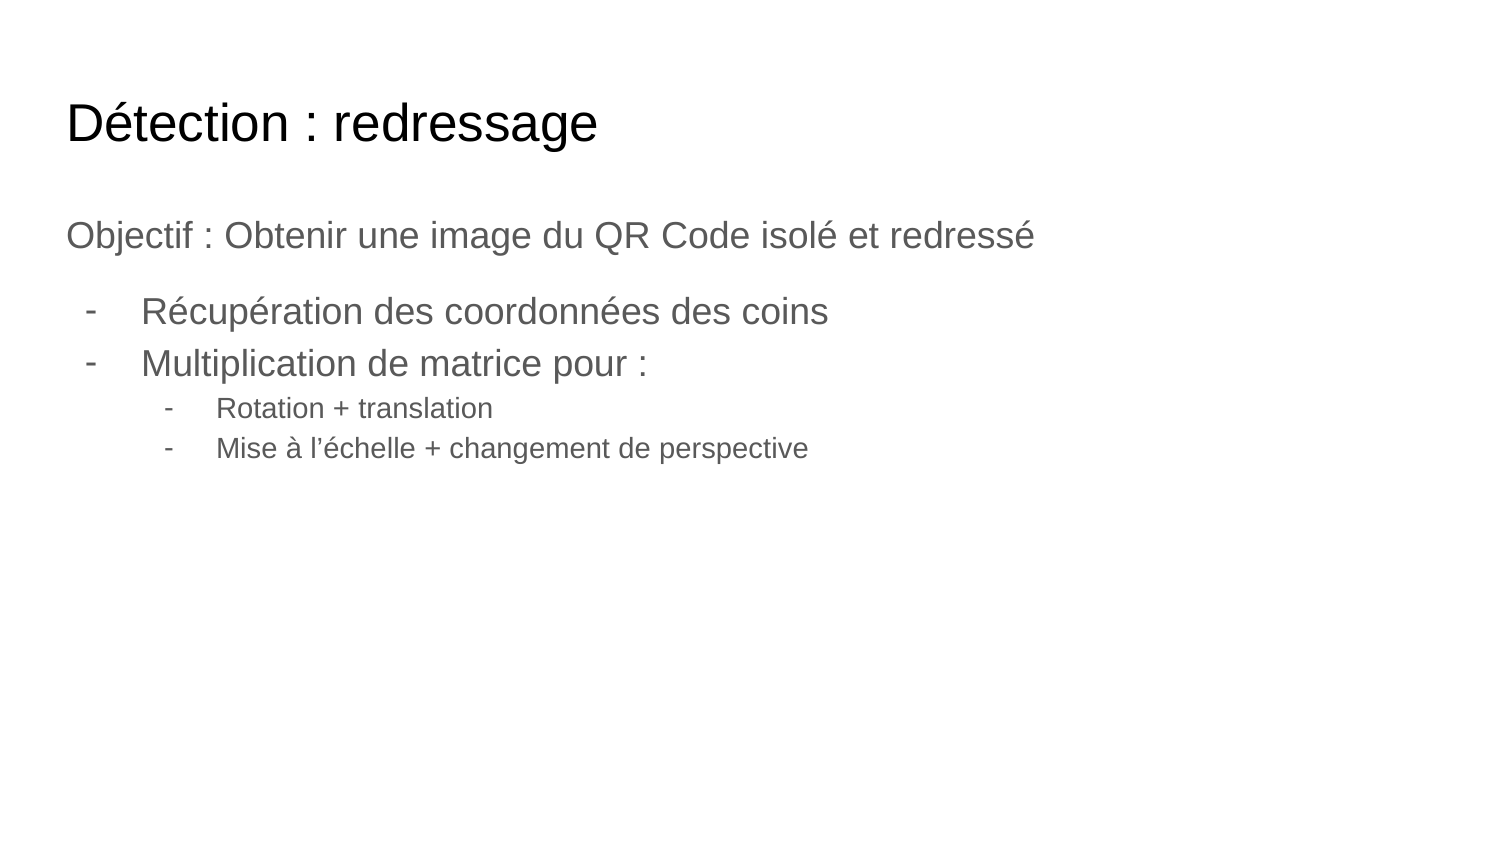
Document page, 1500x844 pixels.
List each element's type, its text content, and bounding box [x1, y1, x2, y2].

title Détection : redressage [51, 72, 1449, 167]
list Objectif : Obtenir une image du QR Code isolé et redressé Récupération des coordonnées des coins Multiplication de matrice pour : Rotation + translation Mise à l’échelle + changement de perspective [51, 189, 1449, 783]
